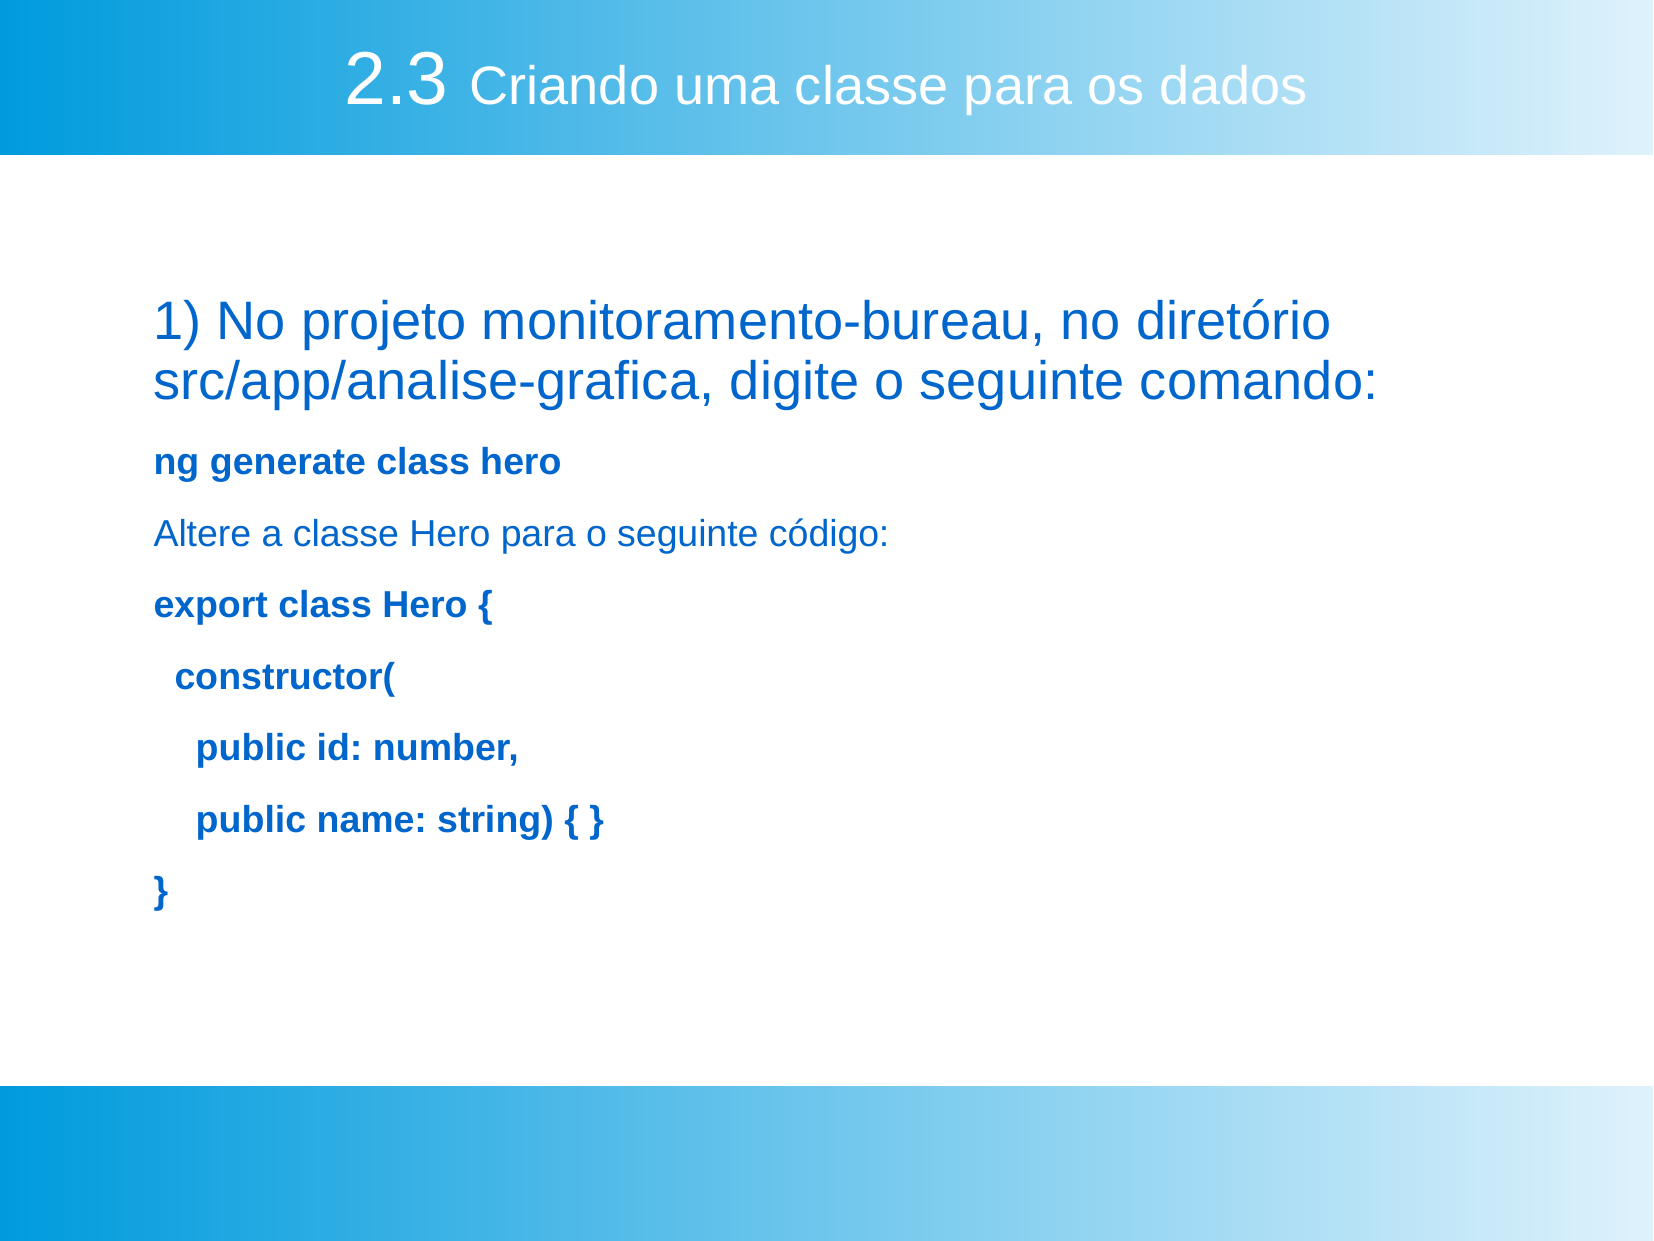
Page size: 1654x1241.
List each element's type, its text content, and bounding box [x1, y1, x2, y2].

list 1) No projeto monitoramento-bureau, no diretório src/app/analise-grafica, digite o seguinte comando: ng generate class hero Altere a classe Hero para o seguinte código: export class Hero { constructor( public id: number, public name: string) { } } [82, 290, 1571, 1010]
title 2.3 Criando uma classe para os dados [82, 5, 1571, 151]
